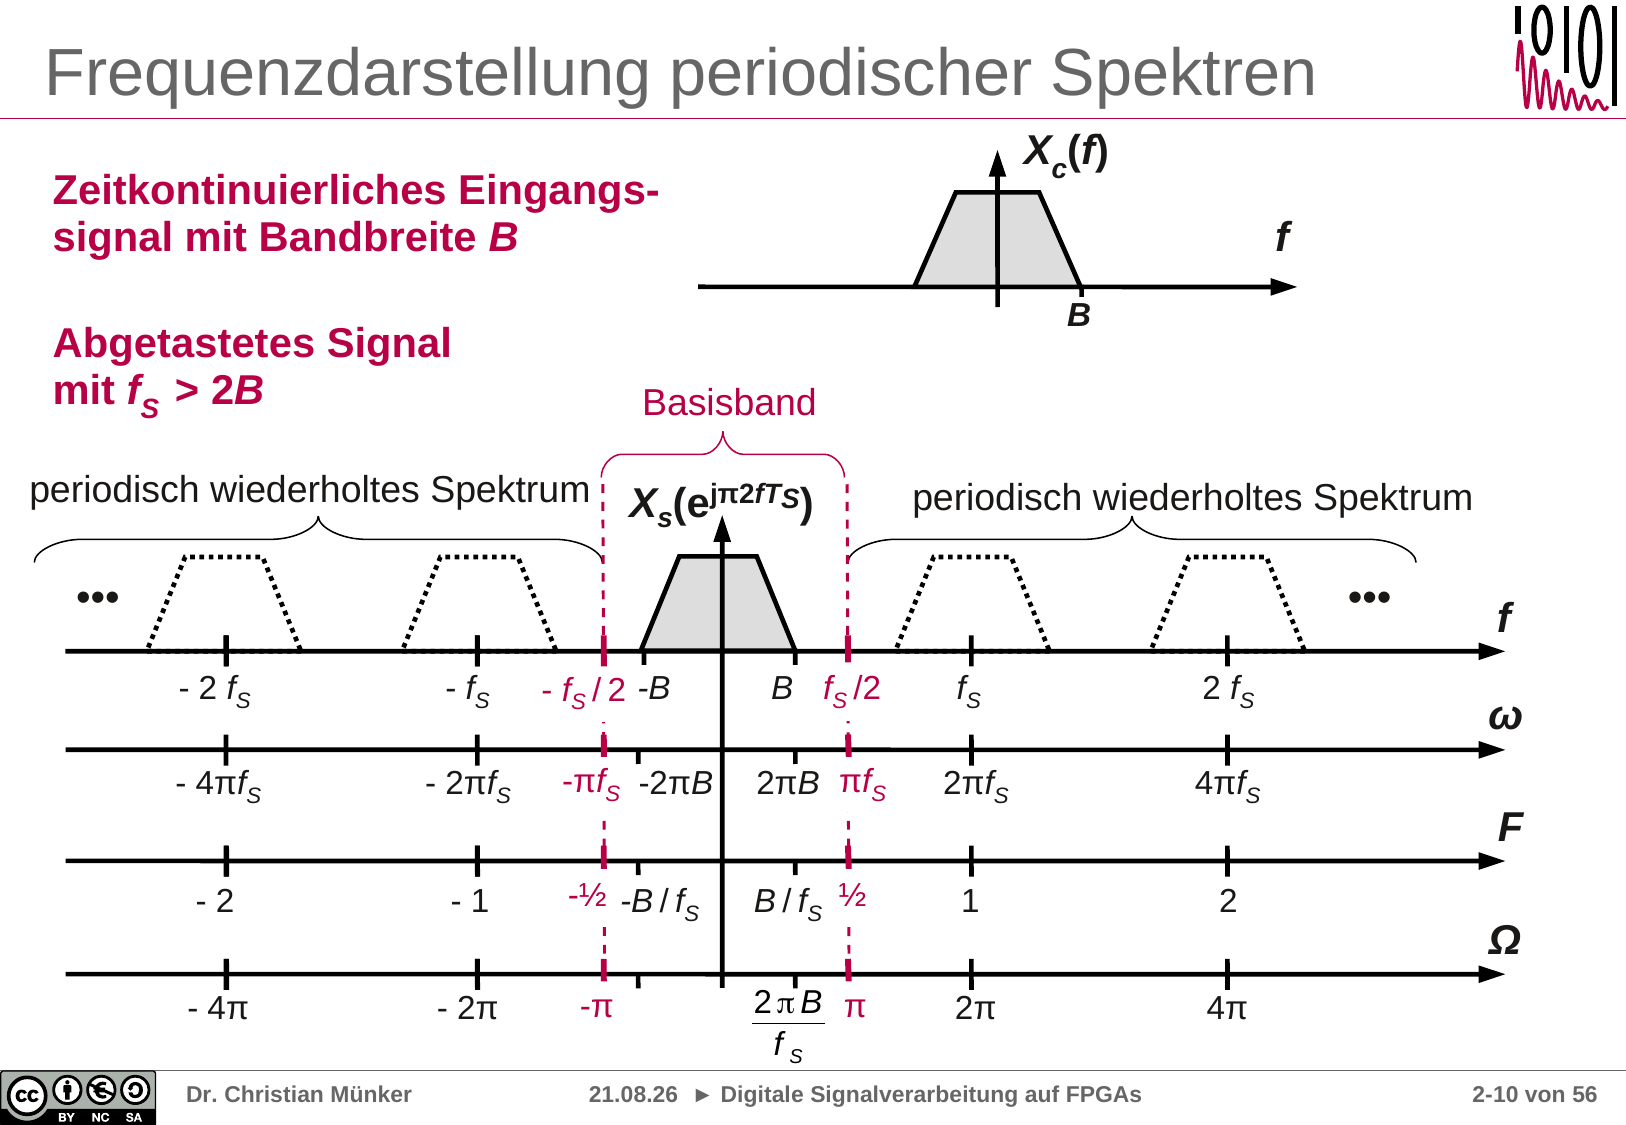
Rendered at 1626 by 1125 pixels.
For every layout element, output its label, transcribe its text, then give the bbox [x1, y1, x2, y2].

text_box 4πfS [1180, 757, 1276, 816]
text_box 2πB [741, 757, 835, 810]
text_box - 1 [435, 875, 505, 928]
text_box fS [941, 662, 996, 721]
text_box - fS [430, 662, 505, 721]
text_box -π [573, 981, 620, 1031]
chart [744, 983, 833, 1068]
text_box Basisband [572, 373, 886, 432]
text_box -B / fS [605, 875, 714, 937]
text_box Zeitkontinuierliches Eingangs-signal mit Bandbreite B [37, 159, 676, 270]
text_box -πfS [556, 757, 627, 813]
text_box - 2π [422, 981, 514, 1034]
text_box -2πB [627, 757, 729, 810]
text_box - 2 [180, 875, 250, 928]
text_box - 2πfS [410, 757, 526, 816]
text_box - fS / 2 [541, 662, 627, 722]
text_box πfS [833, 757, 893, 813]
text_box Xc(f) [1009, 125, 1124, 187]
text_box [641, 556, 719, 651]
text_box periodisch wiederholtes Spektrum [868, 468, 1518, 526]
text_box -½ [561, 869, 613, 922]
text_box 2 [1204, 875, 1253, 928]
text_box - 4π [172, 981, 264, 1034]
title Frequenzdarstellung periodischer Spektren [44, 17, 1400, 130]
text_box ••• [61, 566, 135, 629]
picture [1511, 0, 1624, 113]
text_box B / fS [739, 875, 837, 937]
text_box ½ [832, 869, 873, 922]
text_box π [838, 981, 874, 1031]
text_box -B [627, 662, 686, 715]
text_box 2πfS [928, 757, 1024, 816]
text_box [725, 556, 795, 651]
text_box 1 [946, 875, 995, 928]
text_box Abgetastetes Signal mit fS > 2B [37, 312, 563, 432]
text_box ω [1473, 684, 1538, 747]
text_box B [1052, 288, 1107, 342]
text_box - 2 fS [163, 662, 266, 721]
text_box [1000, 192, 1080, 287]
text_box 2 fS [1187, 662, 1270, 721]
text_box periodisch wiederholtes Spektrum [0, 460, 621, 519]
text_box [914, 192, 995, 287]
text_box Ω [1473, 908, 1536, 971]
text_box 2π [940, 981, 1012, 1034]
text_box - 4πfS [160, 757, 277, 816]
text_box F [1483, 795, 1539, 858]
text_box ••• [1333, 566, 1407, 629]
text_box fS /2 [808, 662, 899, 721]
text_box B [756, 662, 808, 715]
text_box 4π [1191, 981, 1264, 1034]
text_box f [1260, 205, 1304, 268]
text_box Xs(ejπ2fTS) [614, 470, 829, 542]
text_box f [1482, 586, 1526, 649]
